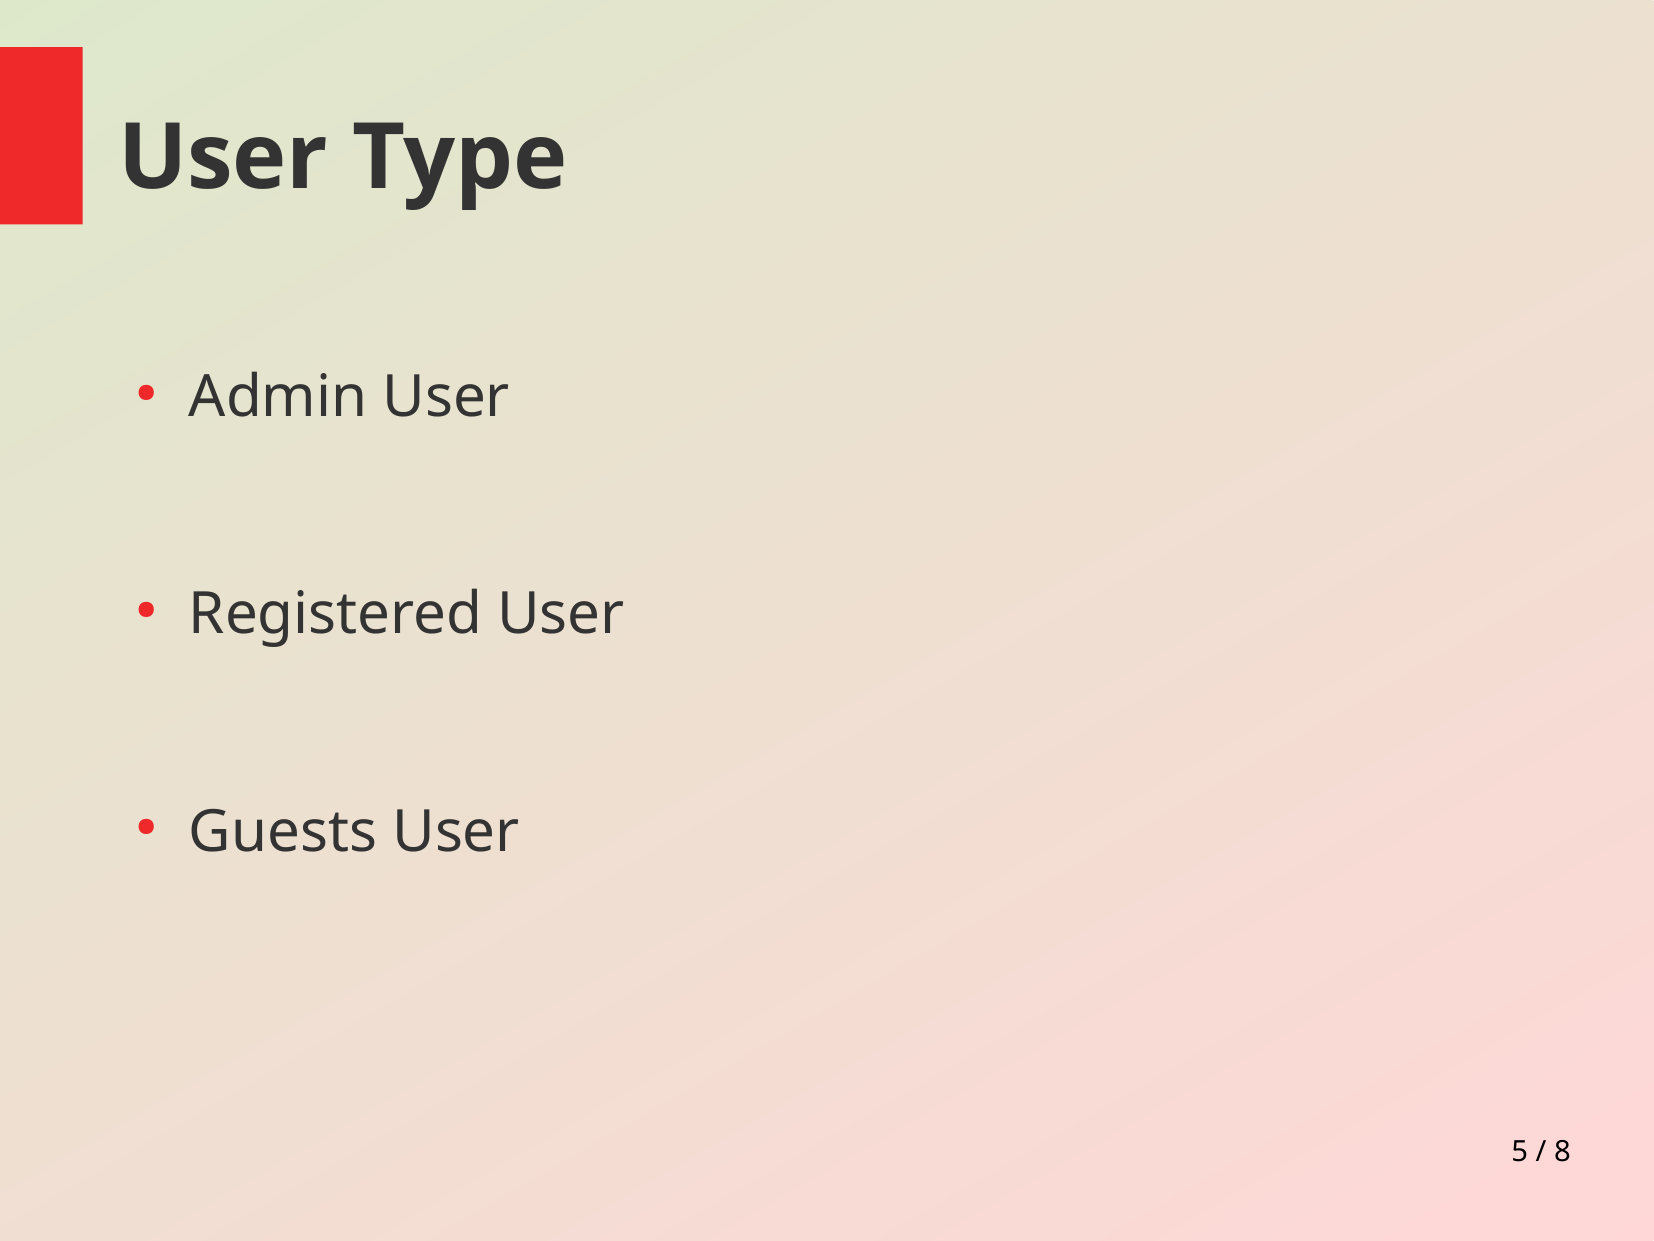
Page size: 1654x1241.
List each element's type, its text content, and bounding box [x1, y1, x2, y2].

list Admin User Registered User Guests User [118, 354, 1536, 1074]
title User Type [118, 49, 1571, 257]
